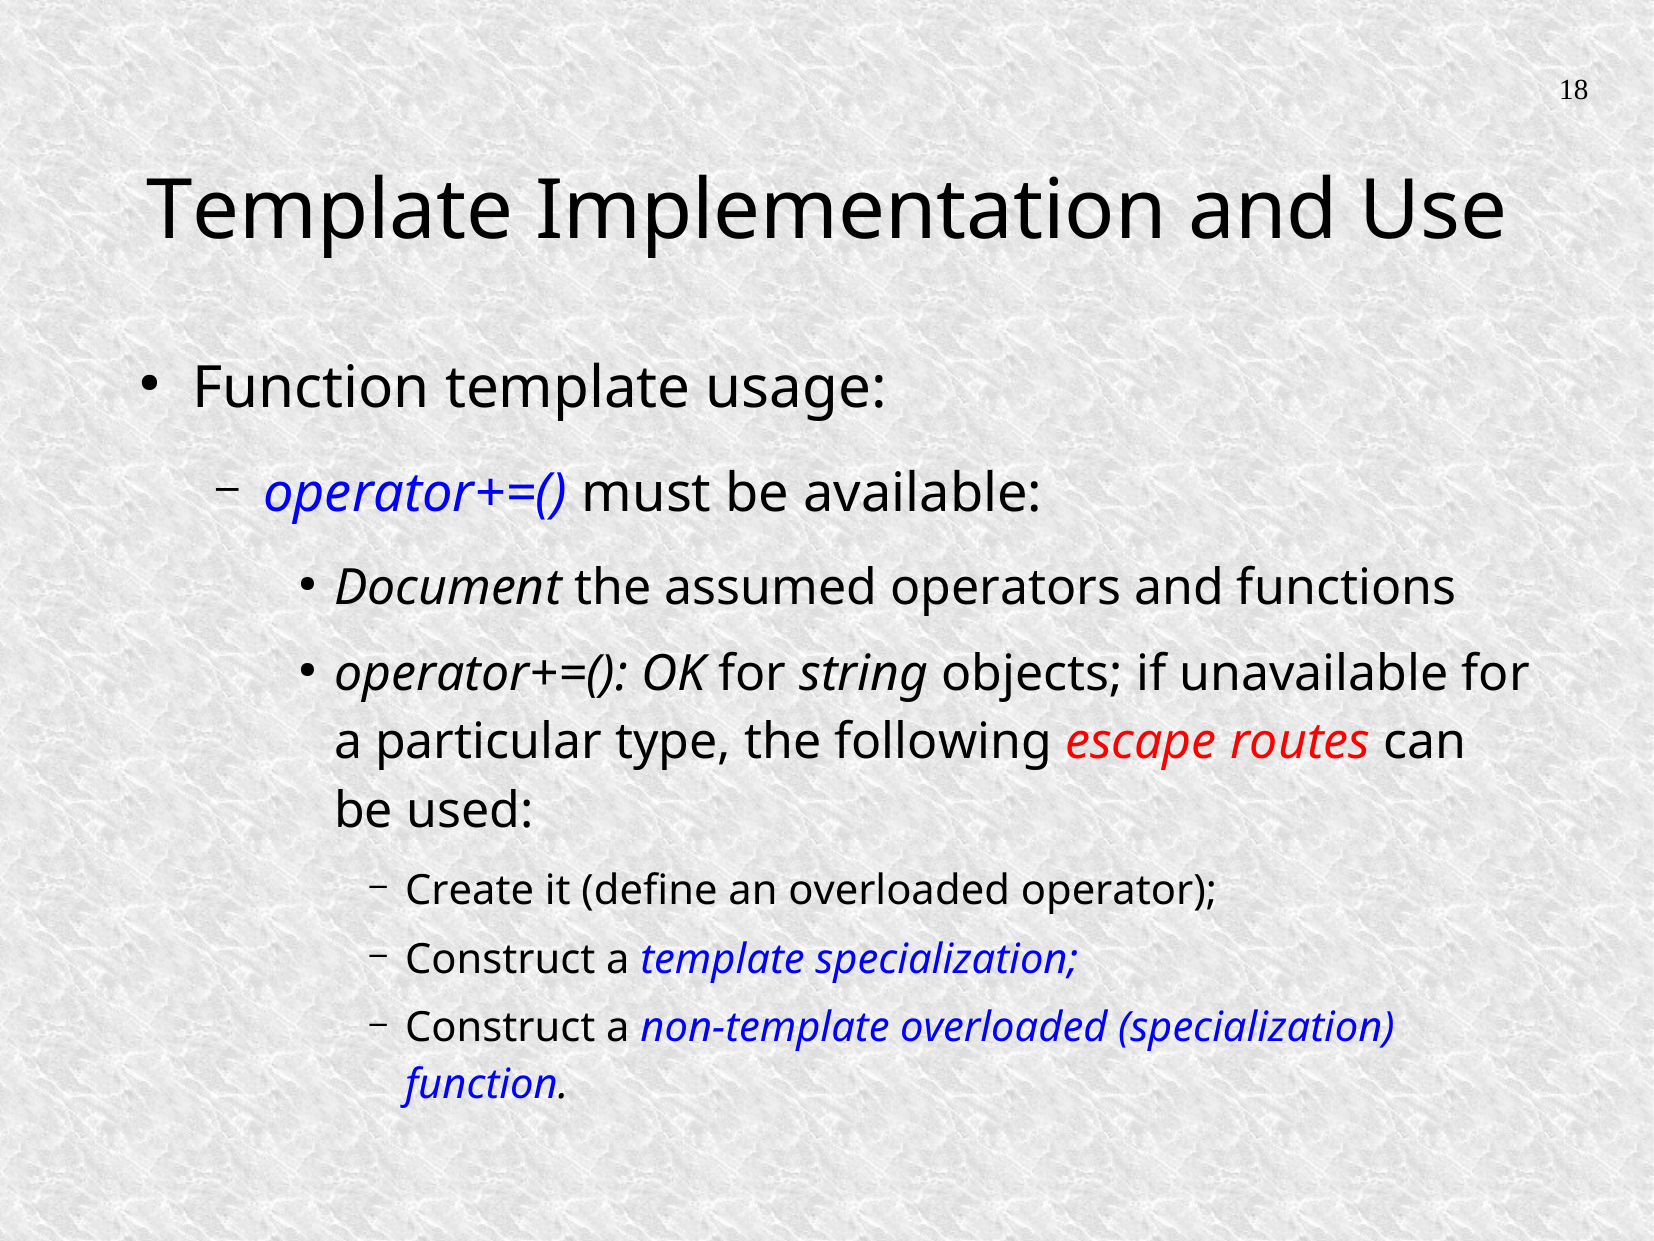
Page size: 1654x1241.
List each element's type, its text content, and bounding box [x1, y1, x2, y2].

title Template Implementation and Use [121, 102, 1534, 311]
picture [0, 0, 1654, 1241]
list Function template usage: operator+=() must be available: Document the assumed operators and functions operator+=(): OK for string objects; if unavailable for a particular type, the following escape routes can be used: Create it (define an overloaded operator); Construct a template specialization; Construct a non-template overloaded (specialization) function. [121, 344, 1534, 1081]
